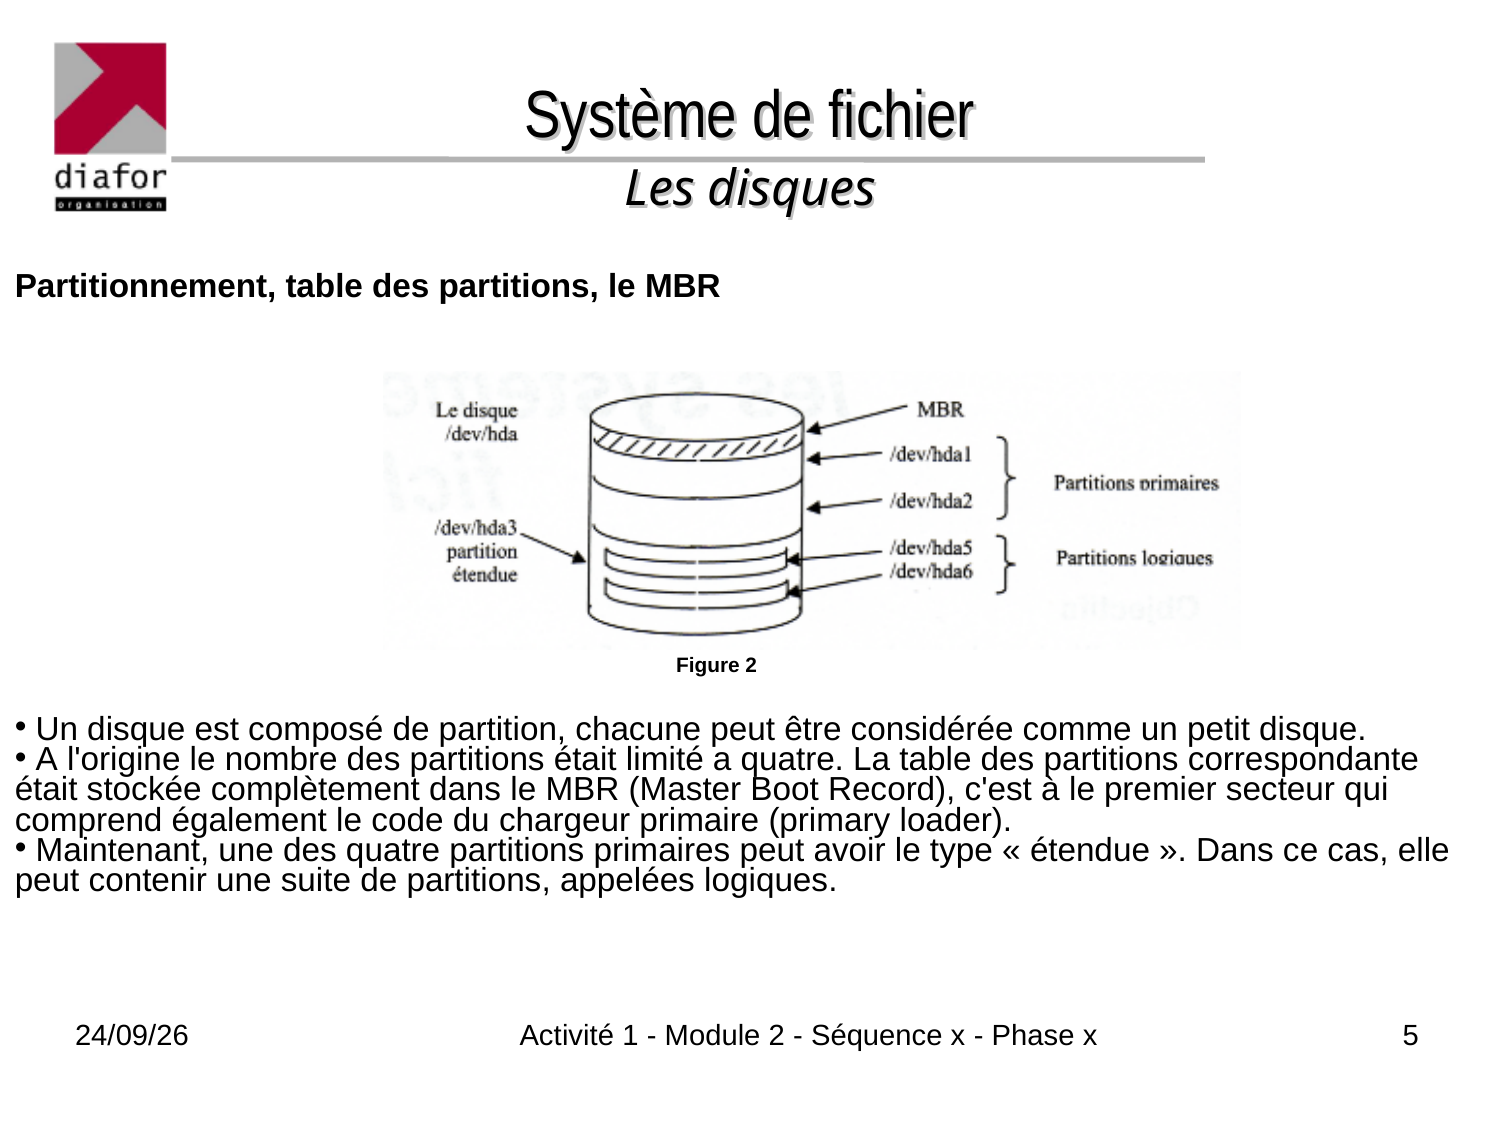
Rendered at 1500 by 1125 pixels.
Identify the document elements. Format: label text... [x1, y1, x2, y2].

picture [383, 371, 1241, 650]
text_box Partitionnement, table des partitions, le MBR [0, 265, 737, 311]
text_box Un disque est composé de partition, chacune peut être considérée comme un petit disque. A l'origine le nombre des partitions était limité a quatre. La table des partitions correspondante était stockée complètement dans le MBR (Master Boot Record), c'est à le premier secteur qui comprend également le code du chargeur primaire (primary loader). Maintenant, une des quatre partitions primaires peut avoir le type « étendue ». Dans ce cas, elle peut contenir une suite de partitions, appelées logiques. [0, 708, 1477, 906]
picture [53, 42, 168, 213]
title Système de fichier Les disques [75, 45, 1426, 250]
text_box Figure 2 [661, 649, 772, 684]
